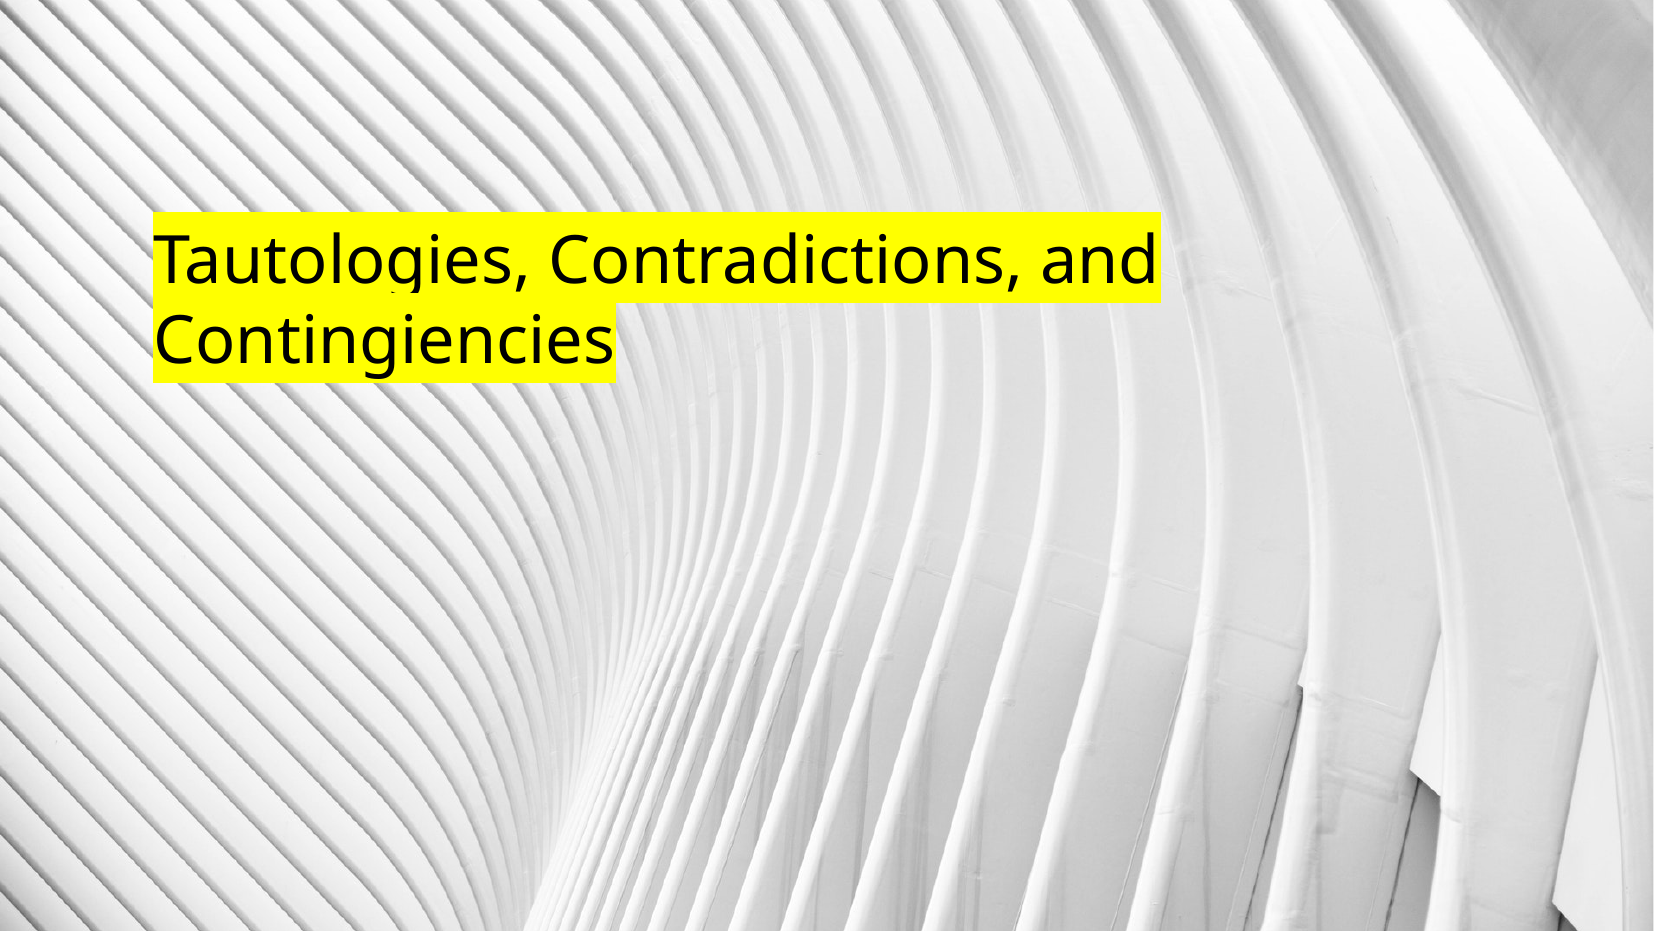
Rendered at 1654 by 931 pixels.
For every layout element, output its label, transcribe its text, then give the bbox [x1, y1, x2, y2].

picture [0, 0, 1654, 931]
list Tautologies, Contradictions, and Contingiencies [82, 217, 1571, 839]
